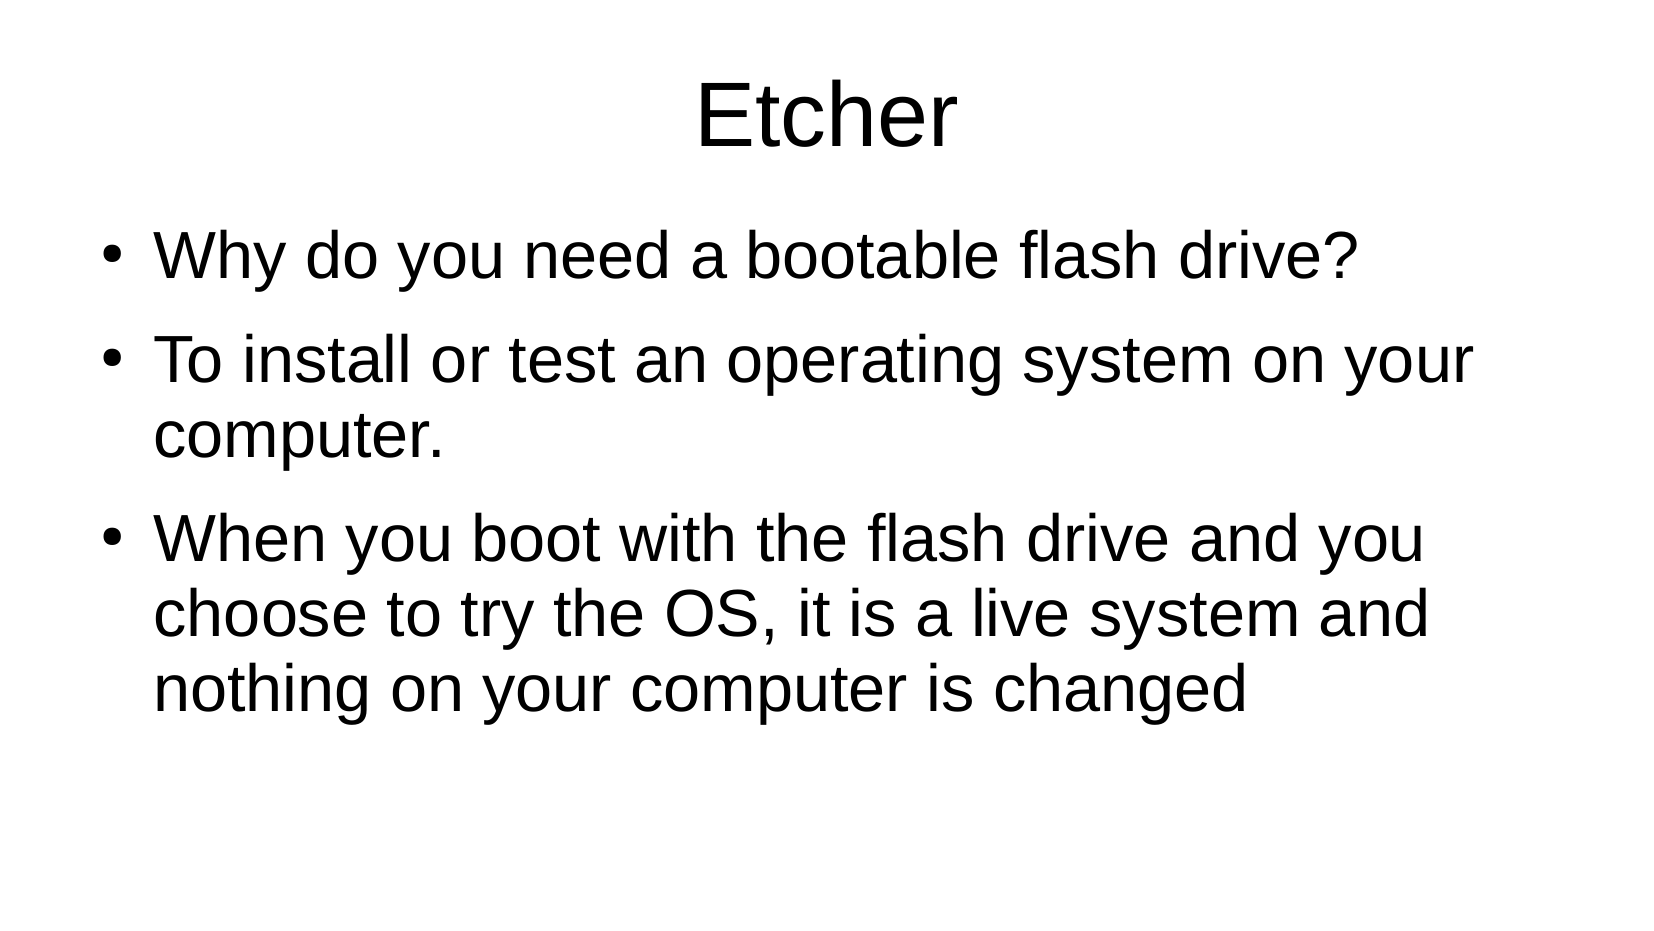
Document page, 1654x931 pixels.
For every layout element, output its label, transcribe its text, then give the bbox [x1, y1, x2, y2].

list Why do you need a bootable flash drive? To install or test an operating system on your computer. When you boot with the flash drive and you choose to try the OS, it is a live system and nothing on your computer is changed [82, 217, 1571, 758]
title Etcher [82, 37, 1571, 193]
